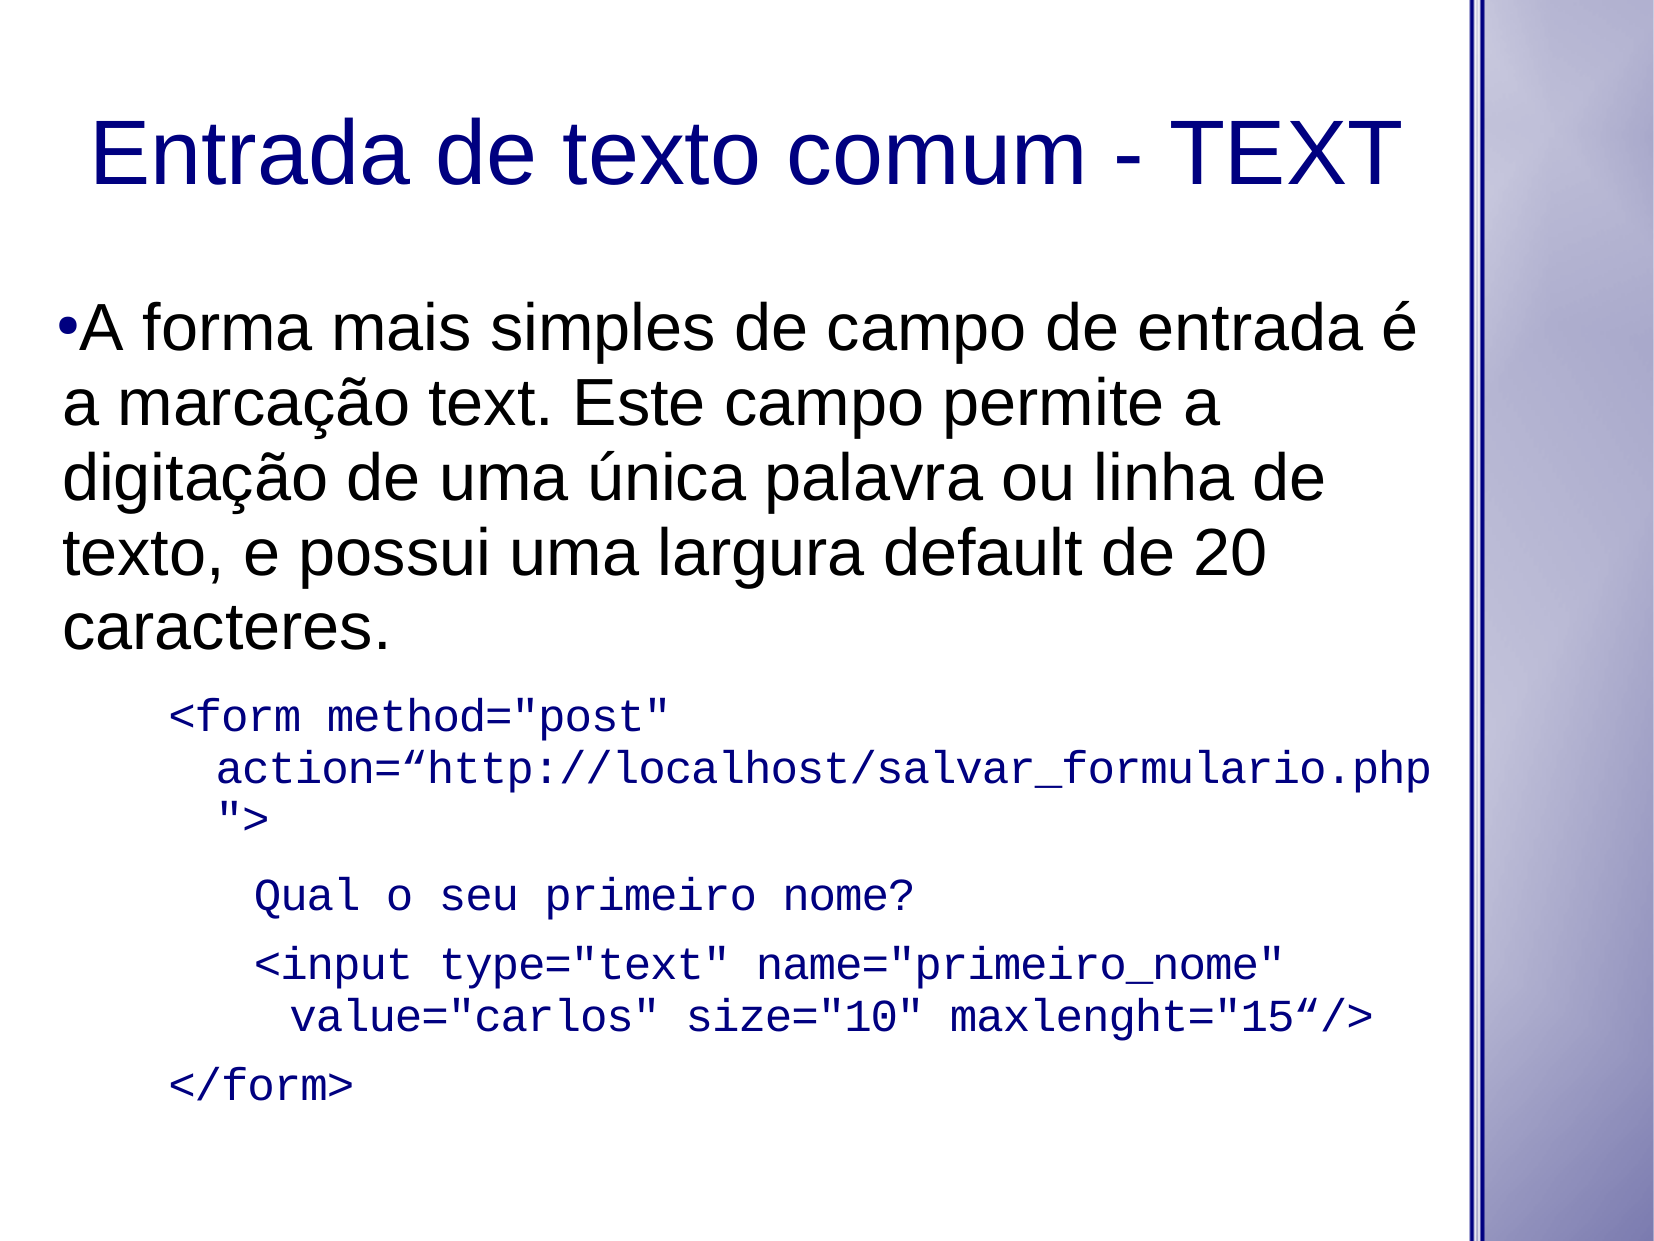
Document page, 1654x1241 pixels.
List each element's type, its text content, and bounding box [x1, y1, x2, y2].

title Entrada de texto comum - TEXT [47, 49, 1447, 257]
list A forma mais simples de campo de entrada é a marcação text. Este campo permite a digitação de uma única palavra ou linha de texto, e possui uma largura default de 20 caracteres. <form method="post" action=“http://localhost/salvar_formulario.php"> Qual o seu primeiro nome? <input type="text" name="primeiro_nome" value="carlos" size="10" maxlenght="15“/> </form> [47, 290, 1447, 1115]
picture [0, 0, 1654, 1241]
